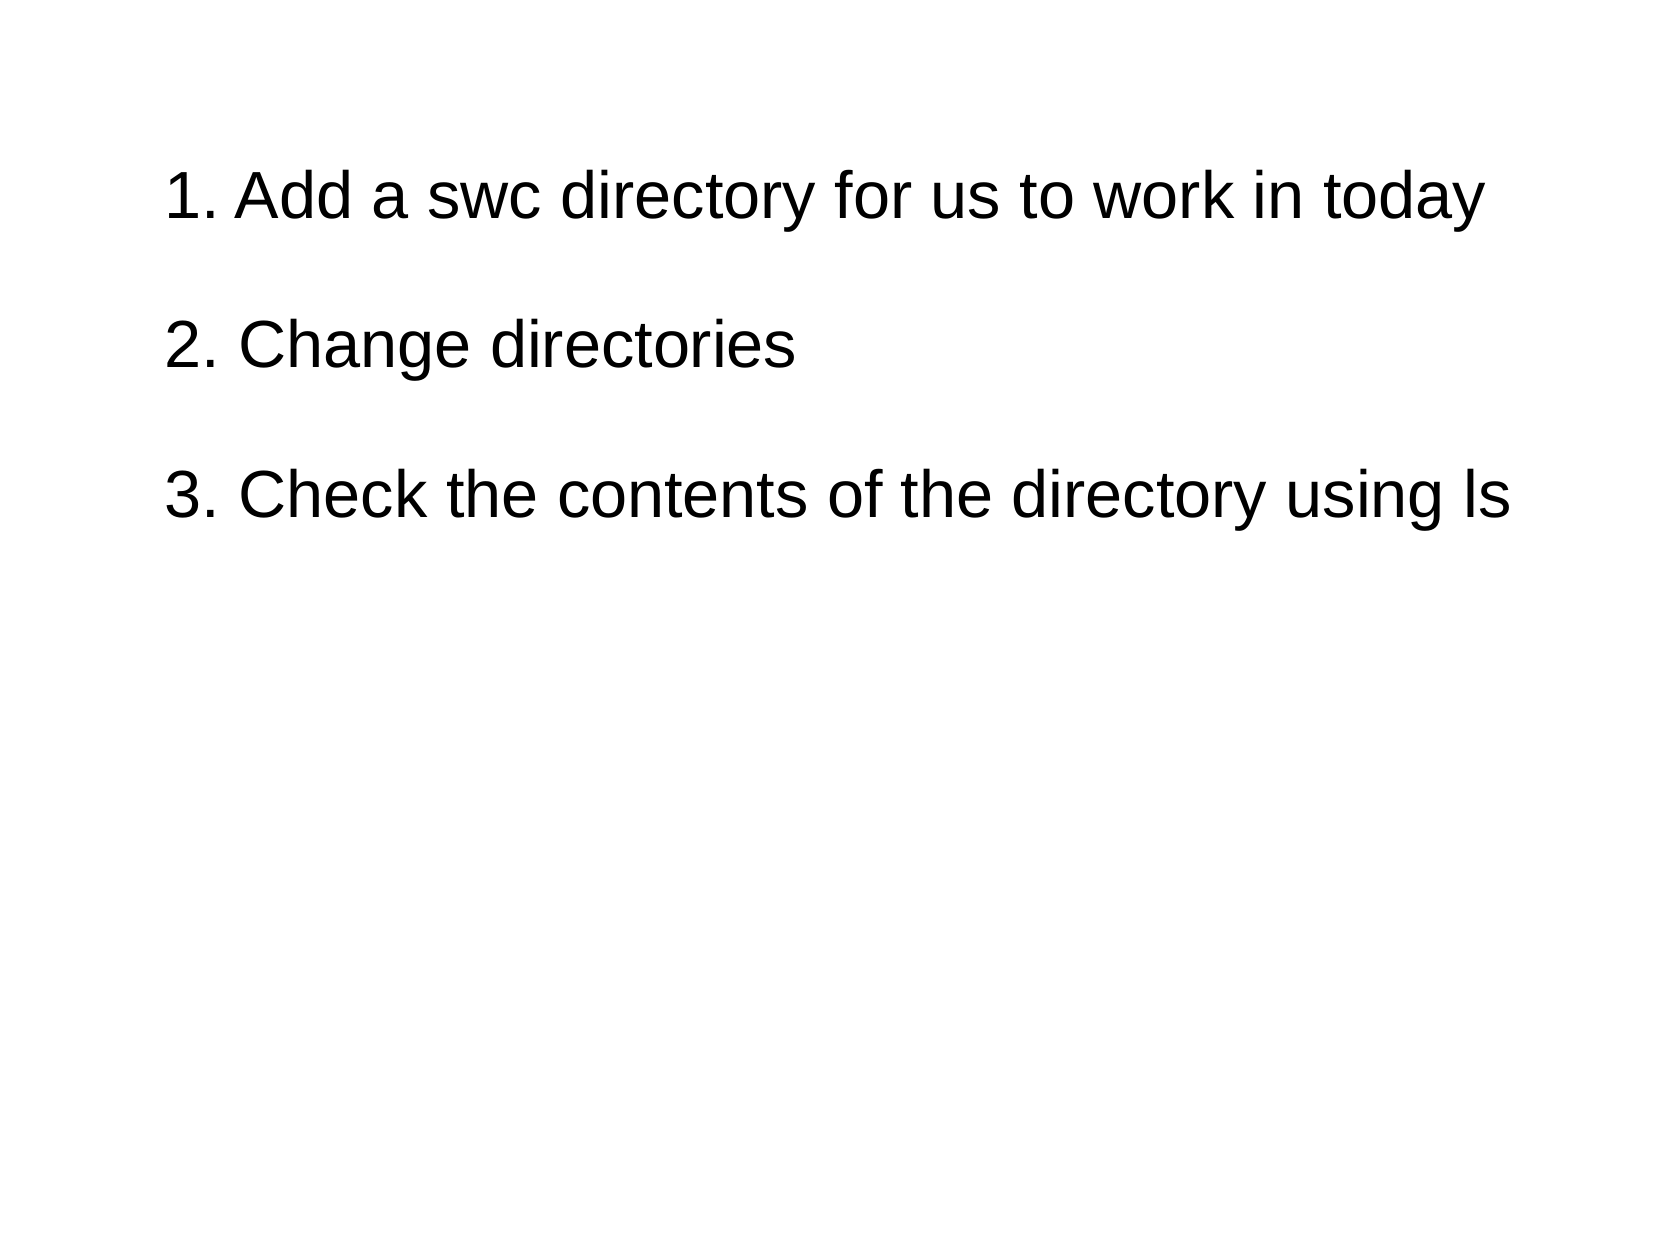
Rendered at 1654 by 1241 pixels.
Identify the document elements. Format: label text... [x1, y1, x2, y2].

text_box 1. Add a swc directory for us to work in today 2. Change directories 3. Check the contents of the directory using ls [150, 150, 1561, 540]
